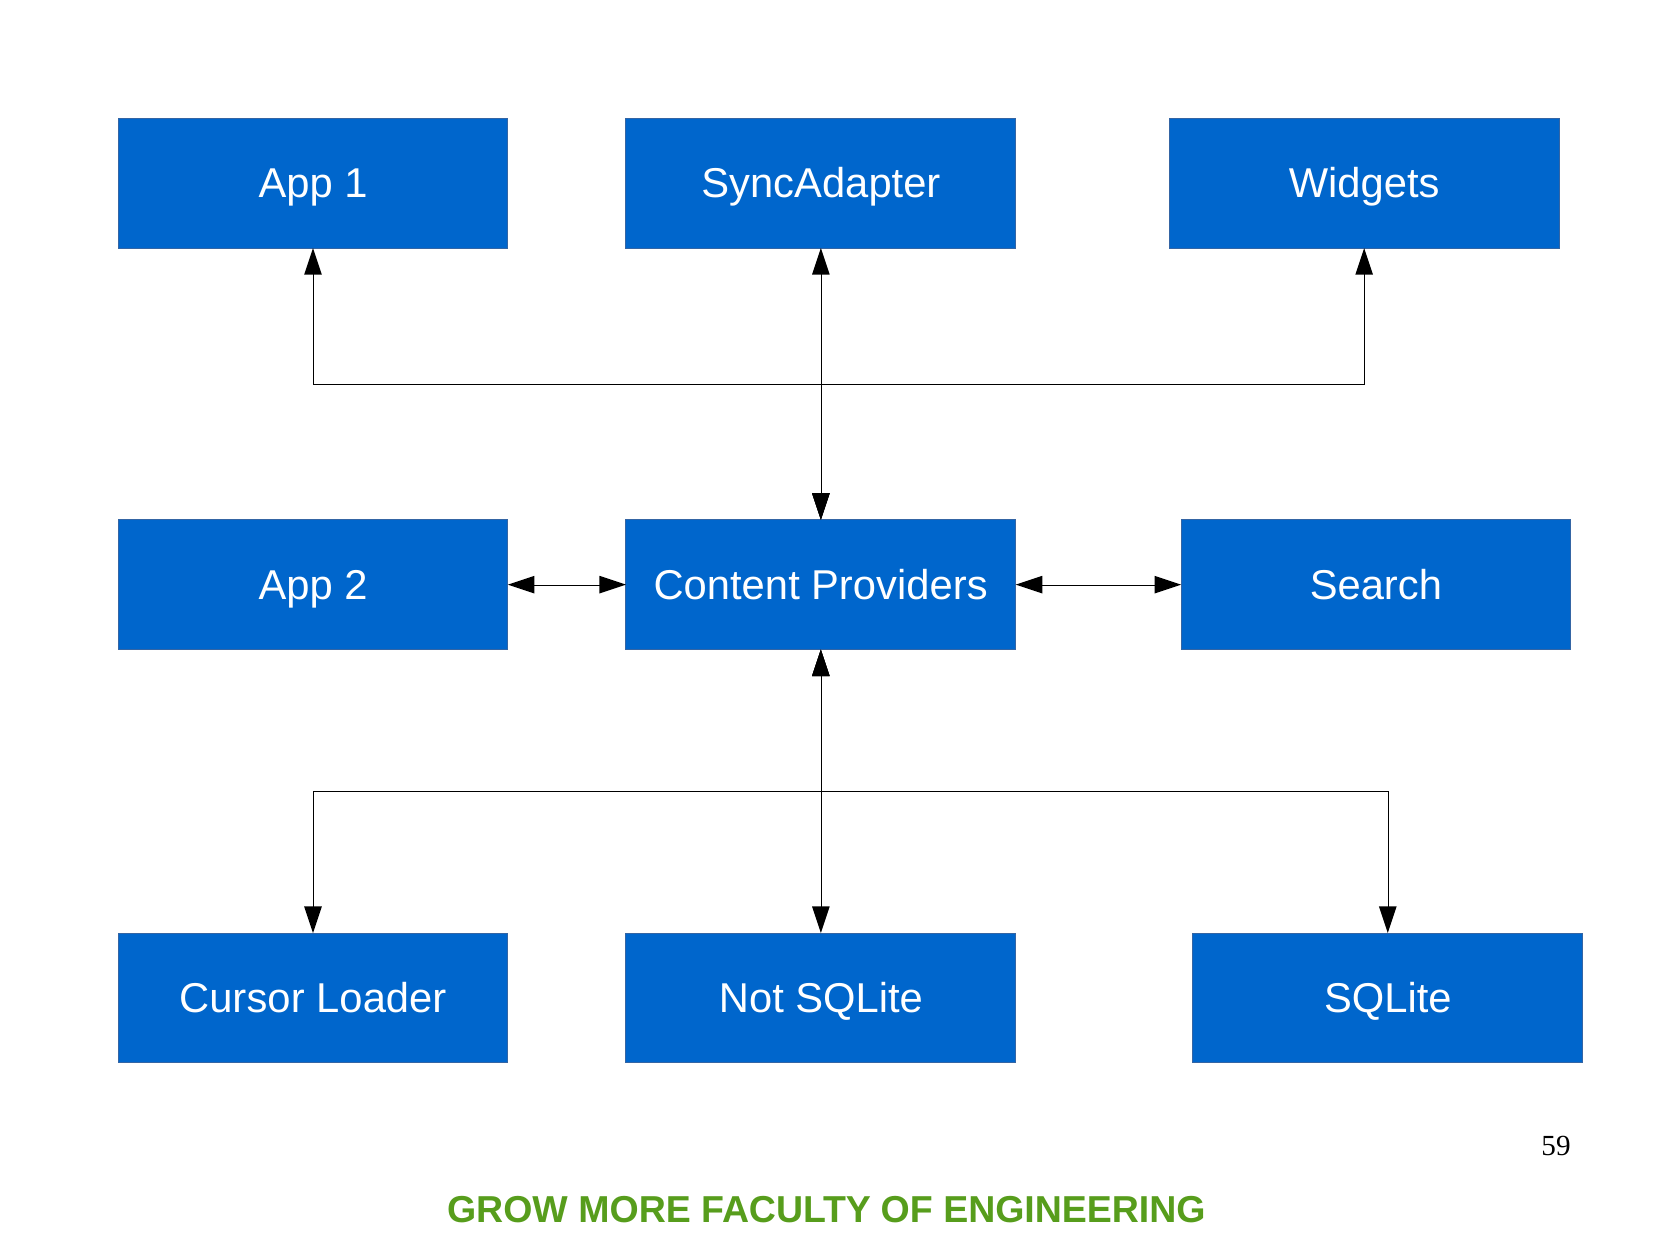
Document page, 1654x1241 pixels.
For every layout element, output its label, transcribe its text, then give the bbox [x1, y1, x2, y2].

text_box Cursor Loader [118, 933, 508, 1063]
text_box Search [1181, 519, 1571, 650]
text_box Widgets [1169, 118, 1560, 249]
text_box Not SQLite [625, 933, 1016, 1063]
text_box Content Providers [625, 519, 1016, 650]
text_box SyncAdapter [625, 118, 1016, 249]
text_box App 2 [118, 519, 508, 650]
text_box App 1 [118, 118, 508, 249]
text_box SQLite [1192, 933, 1583, 1063]
